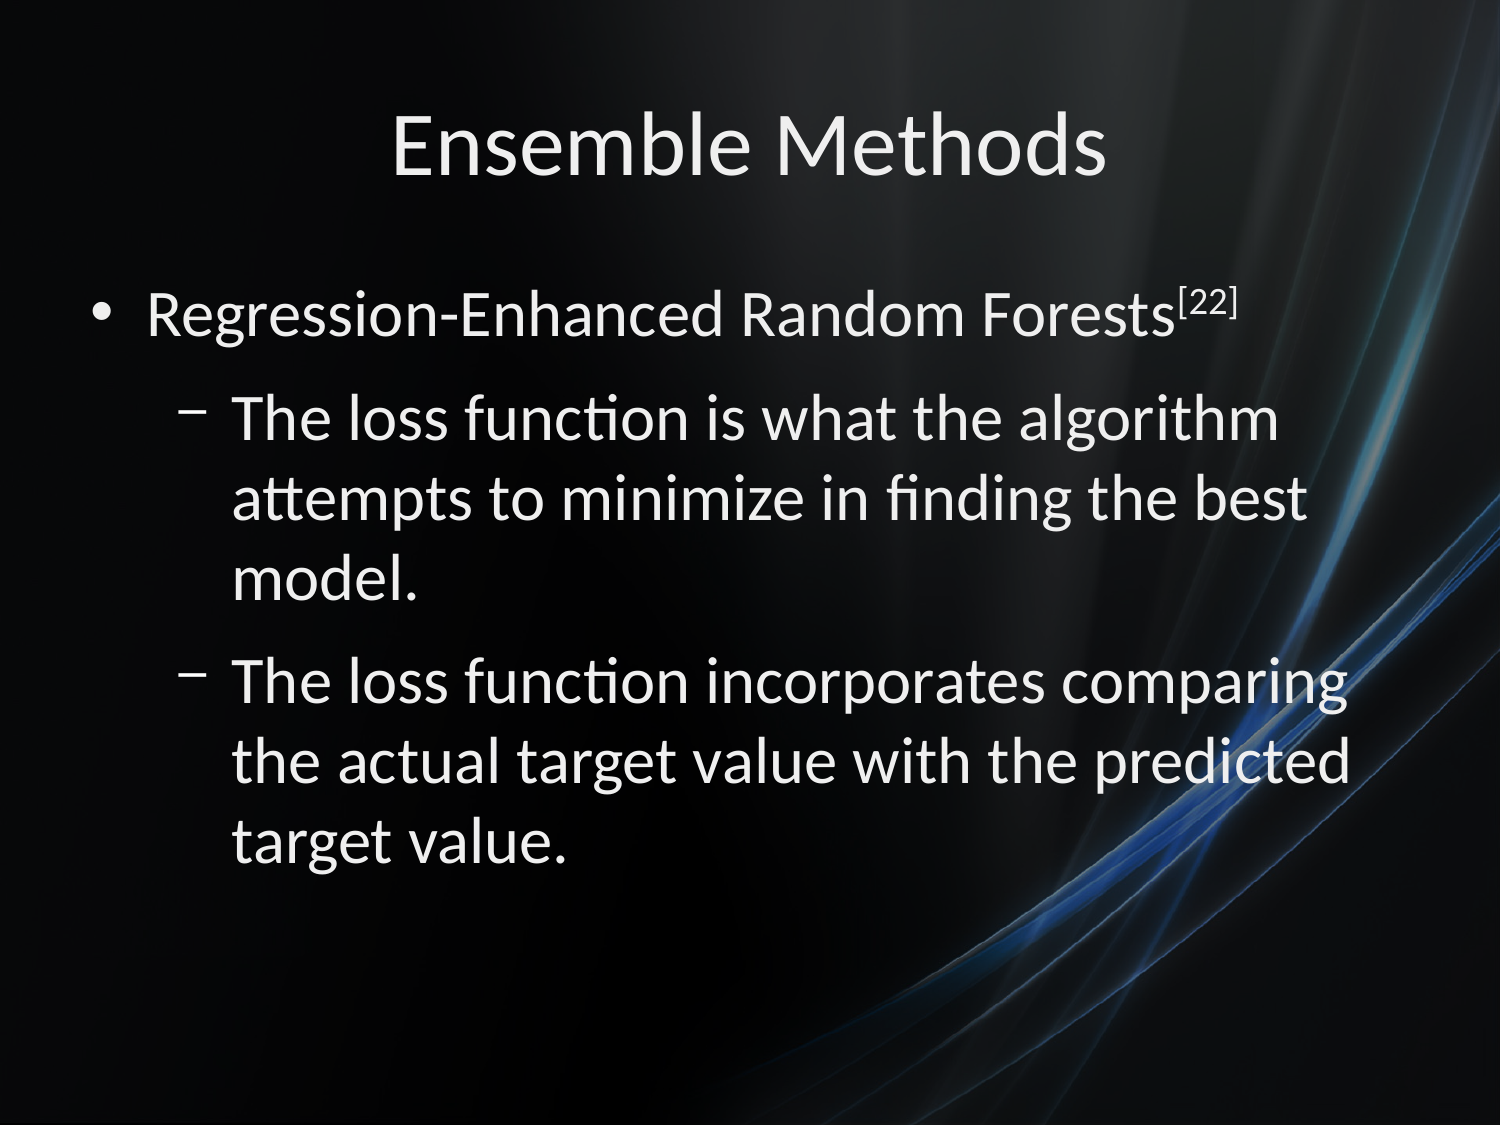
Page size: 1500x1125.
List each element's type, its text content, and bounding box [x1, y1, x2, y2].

title Ensemble Methods [75, 45, 1425, 233]
picture [0, 0, 1500, 1125]
list Regression-Enhanced Random Forests[22] The loss function is what the algorithm attempts to minimize in finding the best model. The loss function incorporates comparing the actual target value with the predicted target value. [75, 262, 1425, 1005]
